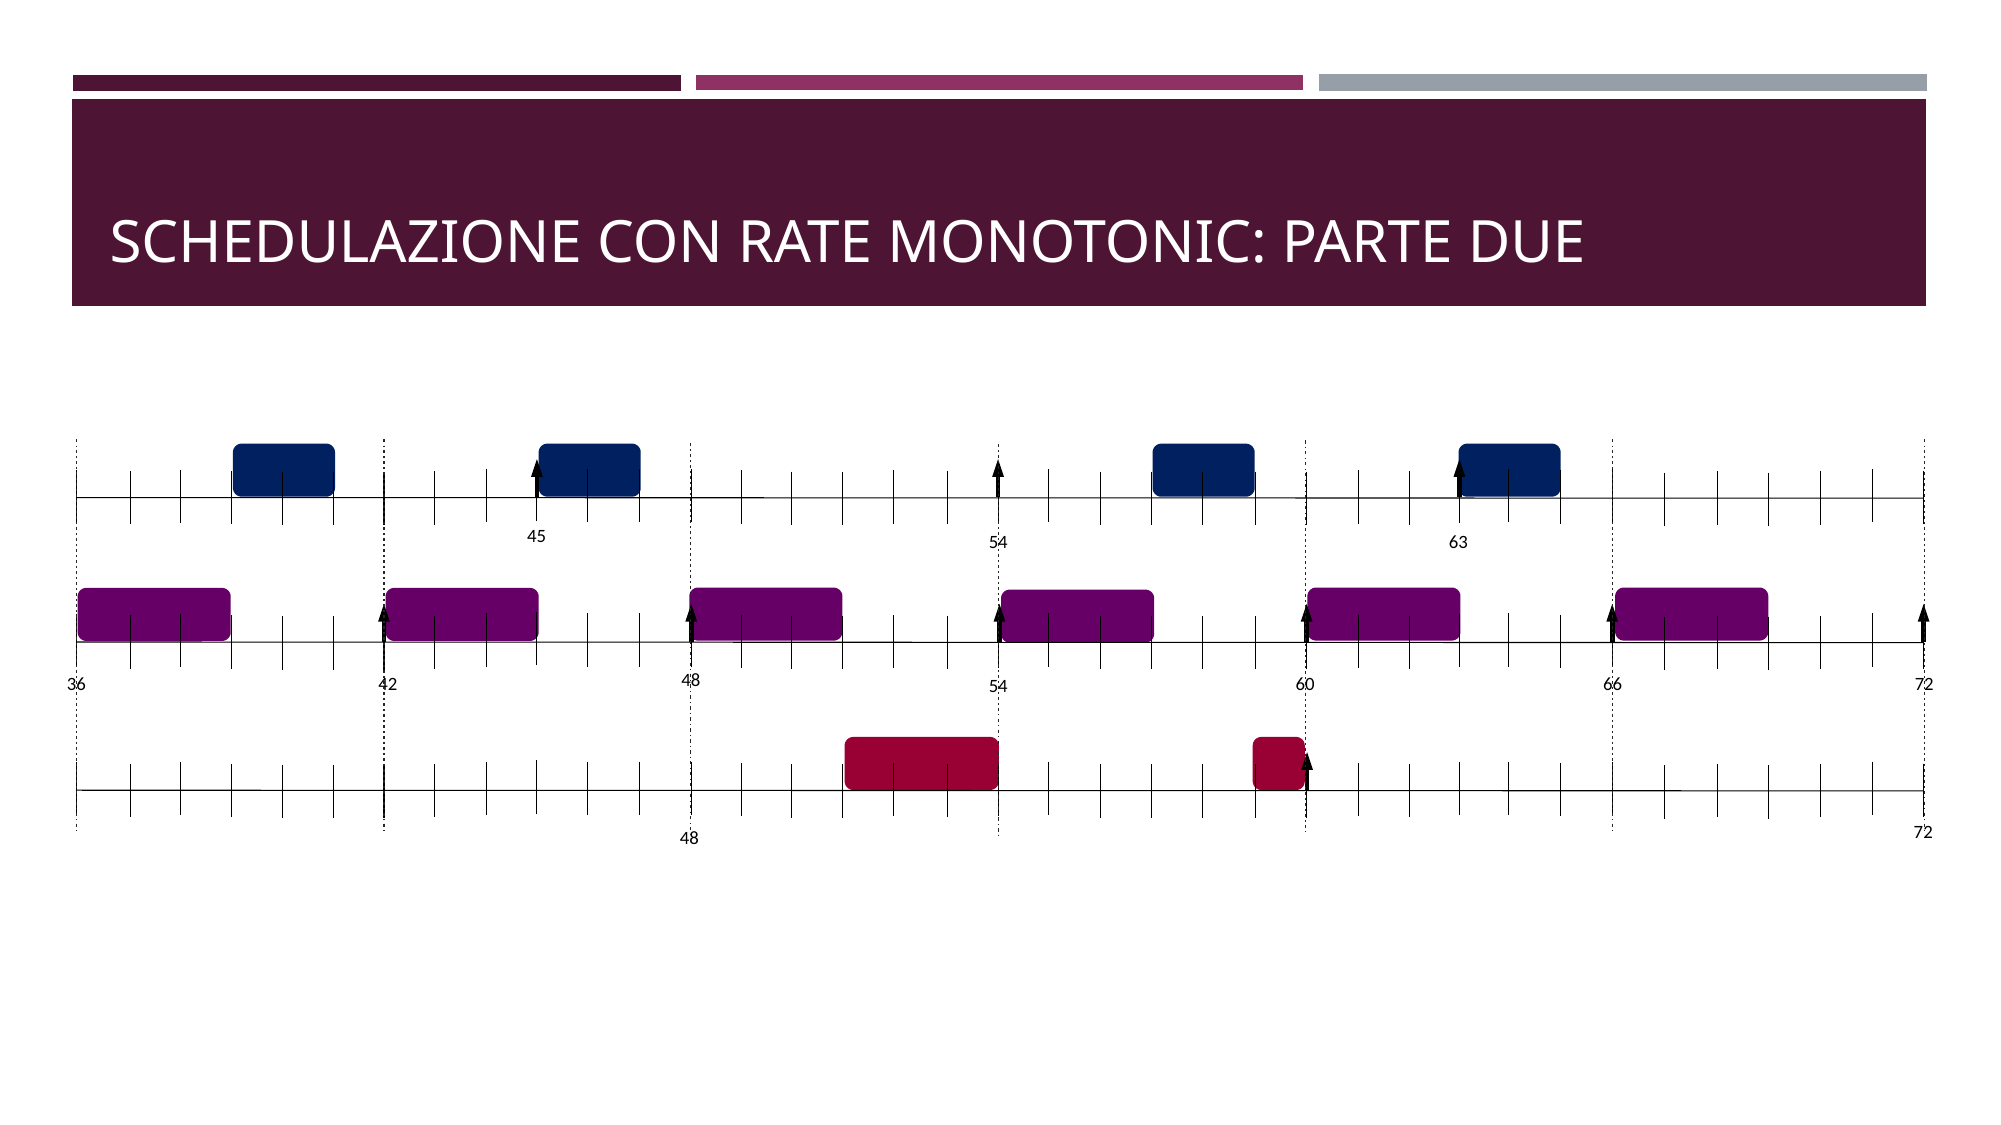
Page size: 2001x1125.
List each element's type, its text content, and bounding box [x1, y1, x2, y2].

text_box 48 [661, 817, 717, 856]
text_box [1152, 443, 1255, 497]
text_box [1001, 589, 1155, 641]
text_box 72 [1895, 812, 1951, 851]
text_box 54 [970, 666, 1026, 705]
text_box 66 [1585, 664, 1641, 702]
text_box [1458, 443, 1561, 497]
text_box [538, 443, 641, 497]
text_box 45 [503, 516, 570, 555]
text_box 54 [970, 522, 1026, 561]
text_box 42 [363, 664, 429, 703]
text_box 63 [1430, 522, 1487, 561]
text_box 60 [1277, 664, 1333, 703]
text_box 72 [1896, 663, 1952, 702]
text_box [232, 443, 336, 497]
text_box [844, 736, 999, 790]
text_box 48 [663, 660, 719, 698]
text_box [689, 587, 843, 641]
text_box [1252, 736, 1305, 790]
text_box [77, 587, 231, 641]
title Schedulazione con rate monotonic: parte due [94, 119, 1904, 282]
text_box [1615, 587, 1769, 641]
text_box [1307, 587, 1461, 641]
text_box 36 [50, 664, 103, 702]
text_box [385, 587, 539, 641]
